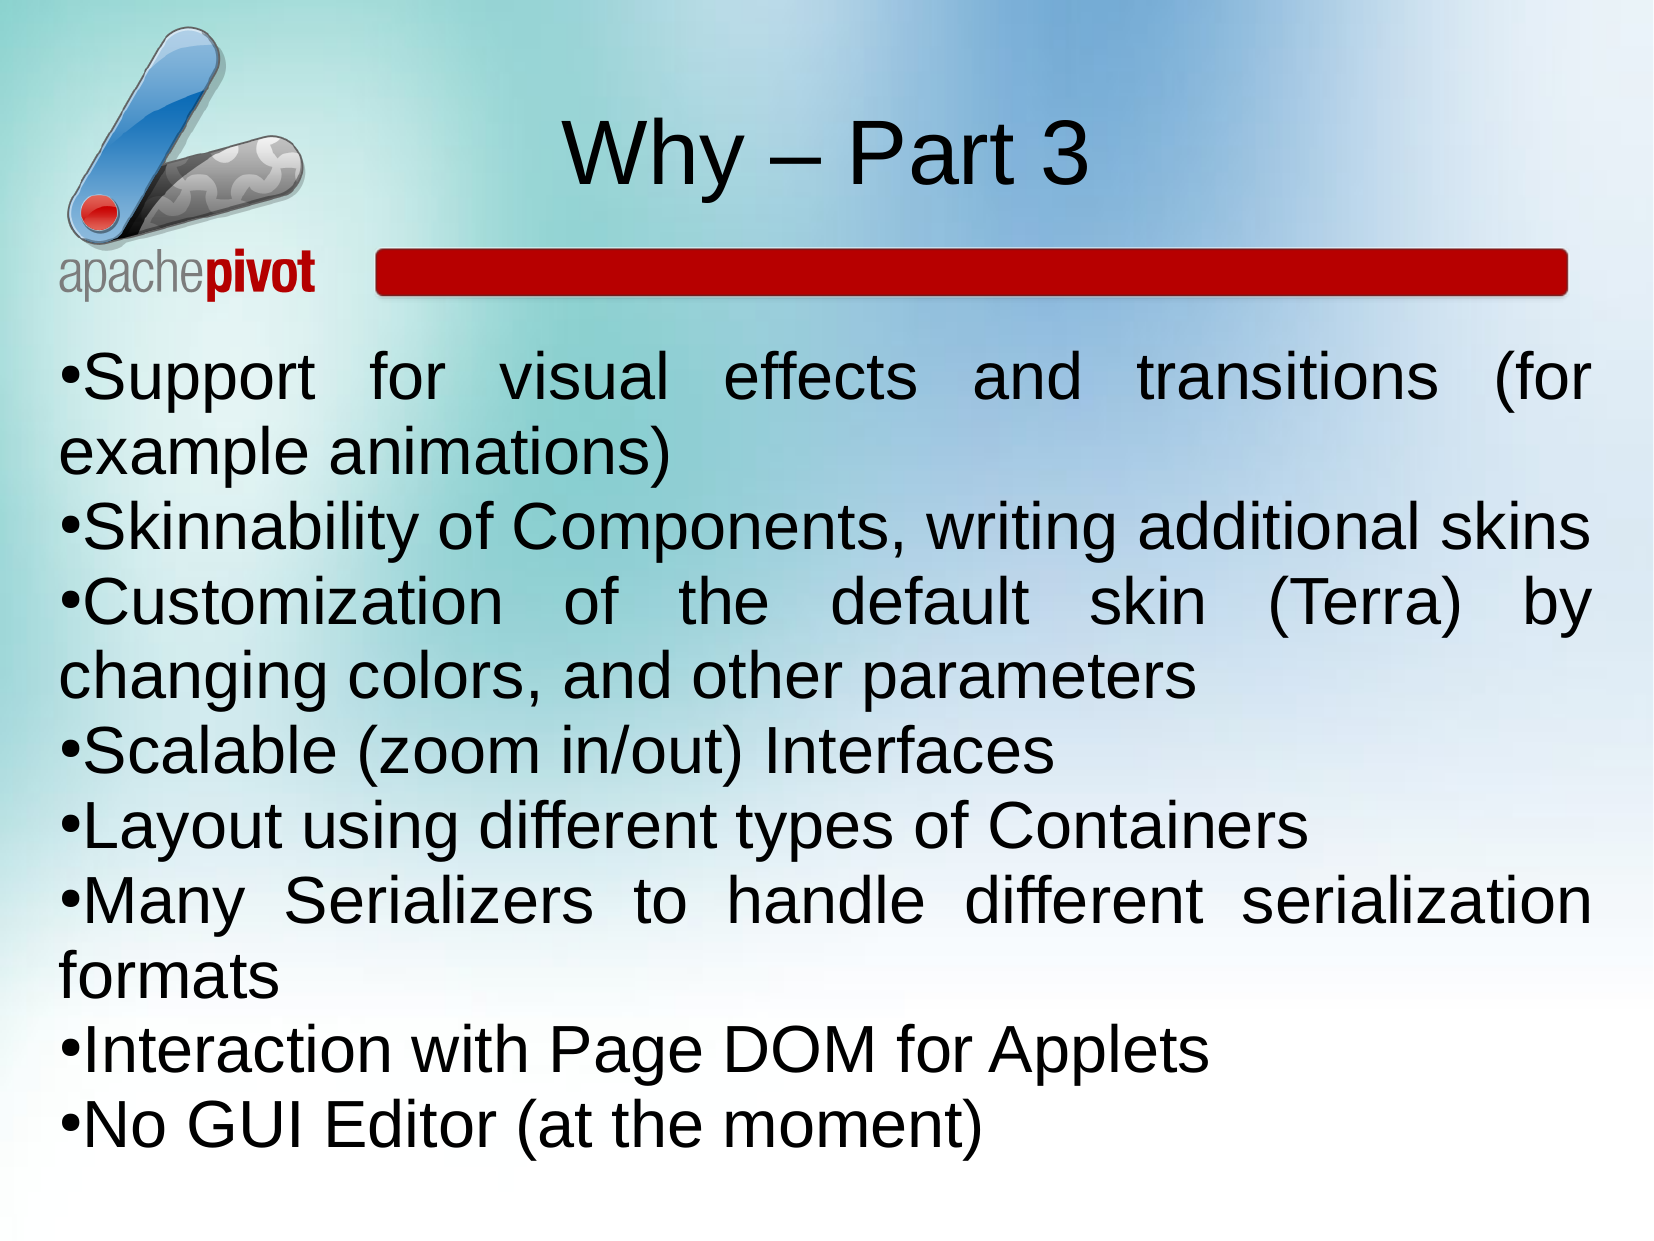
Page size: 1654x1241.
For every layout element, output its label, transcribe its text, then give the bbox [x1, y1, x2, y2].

subtitle Support for visual effects and transitions (for example animations) Skinnability of Components, writing additional skins Customization of the default skin (Terra) by changing colors, and other parameters Scalable (zoom in/out) Interfaces Layout using different types of Containers Many Serializers to handle different serialization formats Interaction with Page DOM for Applets No GUI Editor (at the moment) [59, 290, 1595, 1211]
title Why – Part 3 [315, 49, 1571, 257]
picture [0, 0, 1654, 1241]
